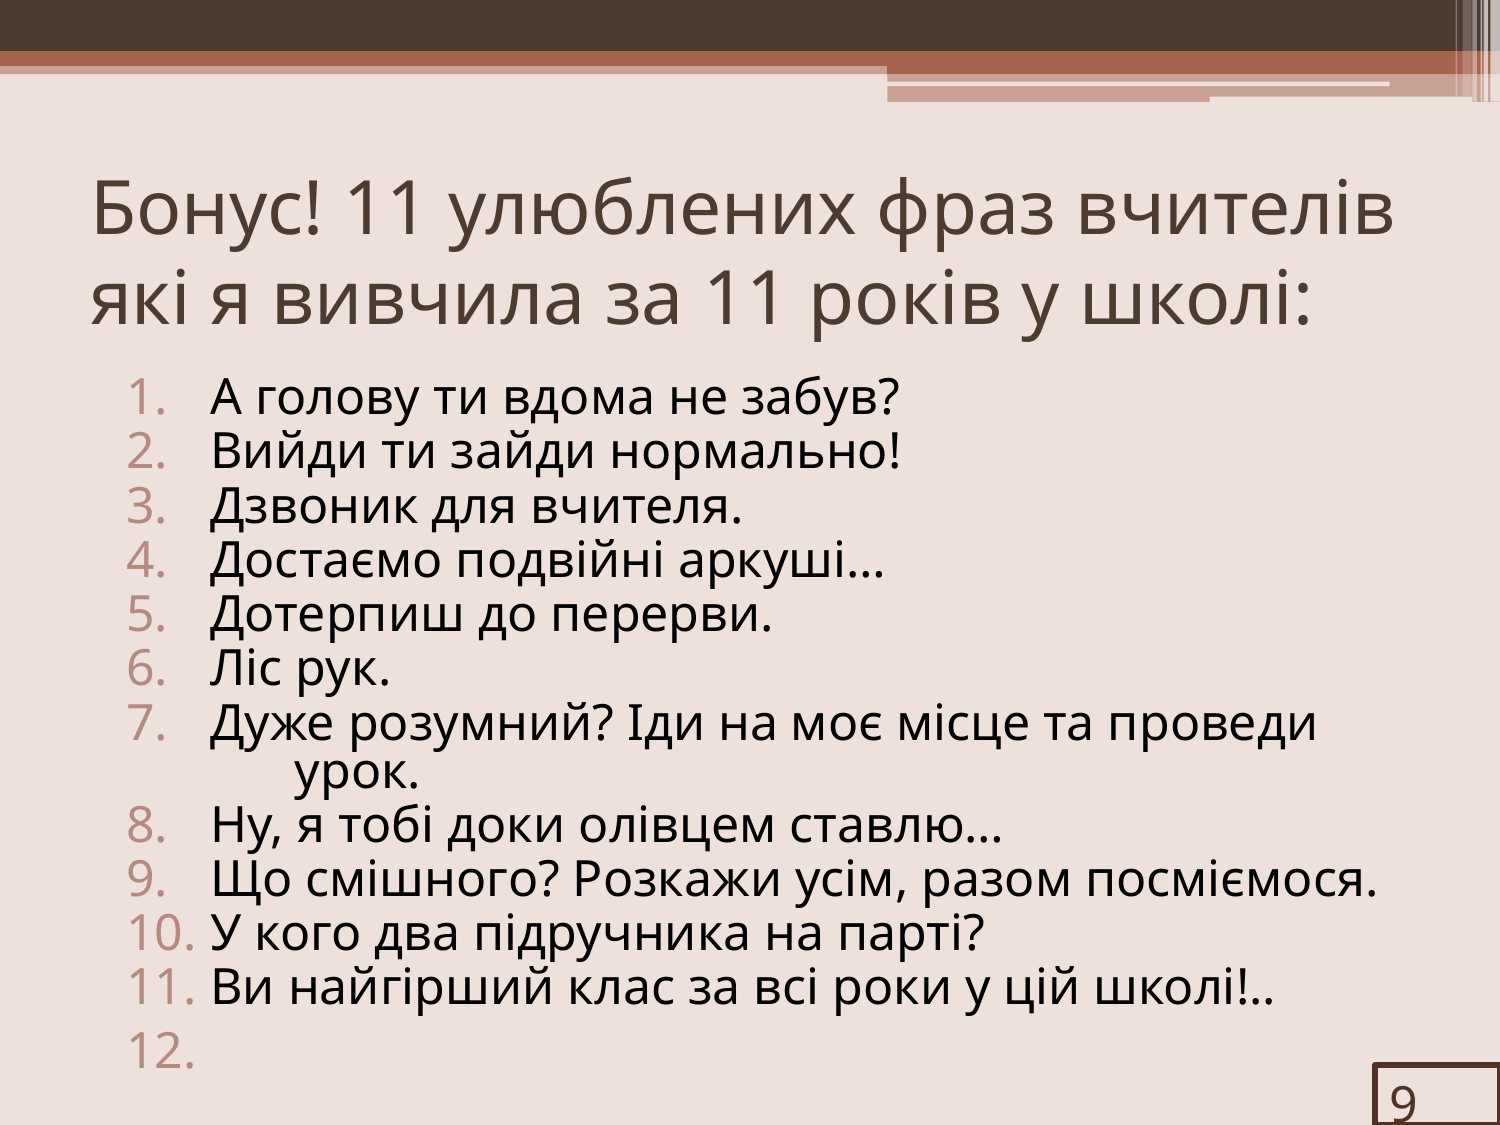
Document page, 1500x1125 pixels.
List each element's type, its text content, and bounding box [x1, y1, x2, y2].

list А голову ти вдома не забув? Вийди ти зайди нормально! Дзвоник для вчителя. Достаємо подвійні аркуші… Дотерпиш до перерви. Ліс рук. Дуже розумний? Іди на моє місце та проведи урок. Ну, я тобі доки олівцем ставлю… Що смішного? Розкажи усім, разом посміємося. У кого два підручника на парті? Ви найгірший клас за всі роки у цій школі!.. [75, 368, 1426, 1079]
title Бонус! 11 улюблених фраз вчителів які я вивчила за 11 років у школі: [75, 137, 1426, 363]
text_box 9 [1374, 1065, 1500, 1125]
